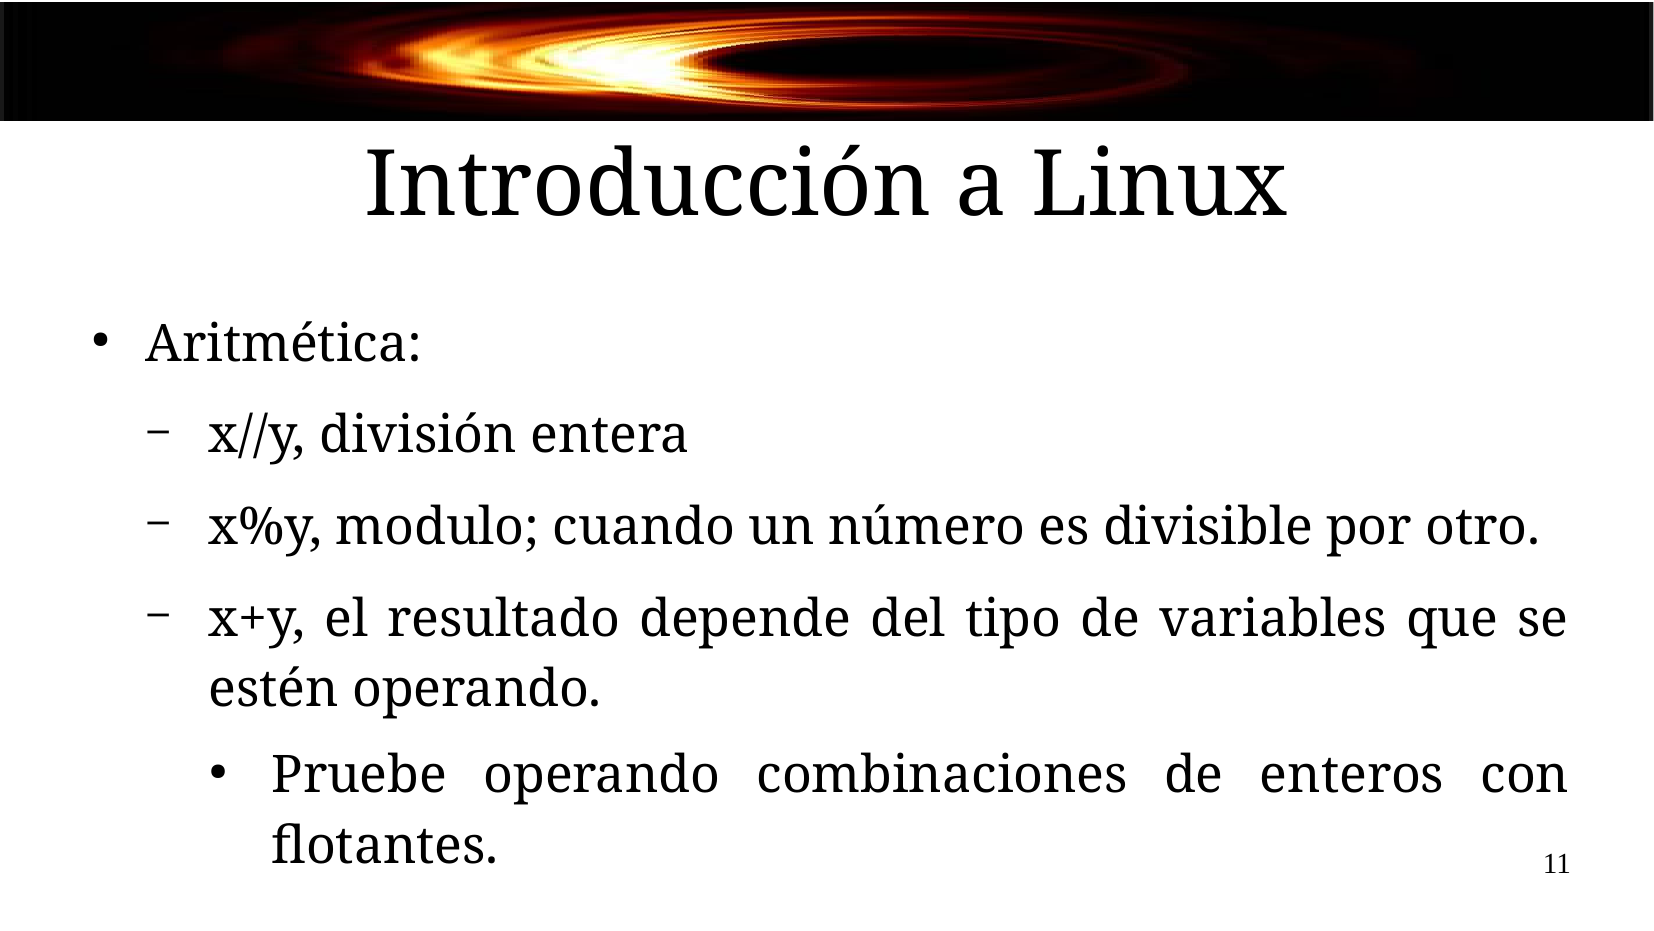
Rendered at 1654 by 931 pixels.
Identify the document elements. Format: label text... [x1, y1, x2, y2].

list Aritmética: x//y, división entera x%y, modulo; cuando un número es divisible por otro. x+y, el resultado depende del tipo de variables que se estén operando. Pruebe operando combinaciones de enteros con flotantes. [82, 306, 1571, 886]
title Introducción a Linux [82, 121, 1571, 258]
picture [0, 2, 1654, 121]
